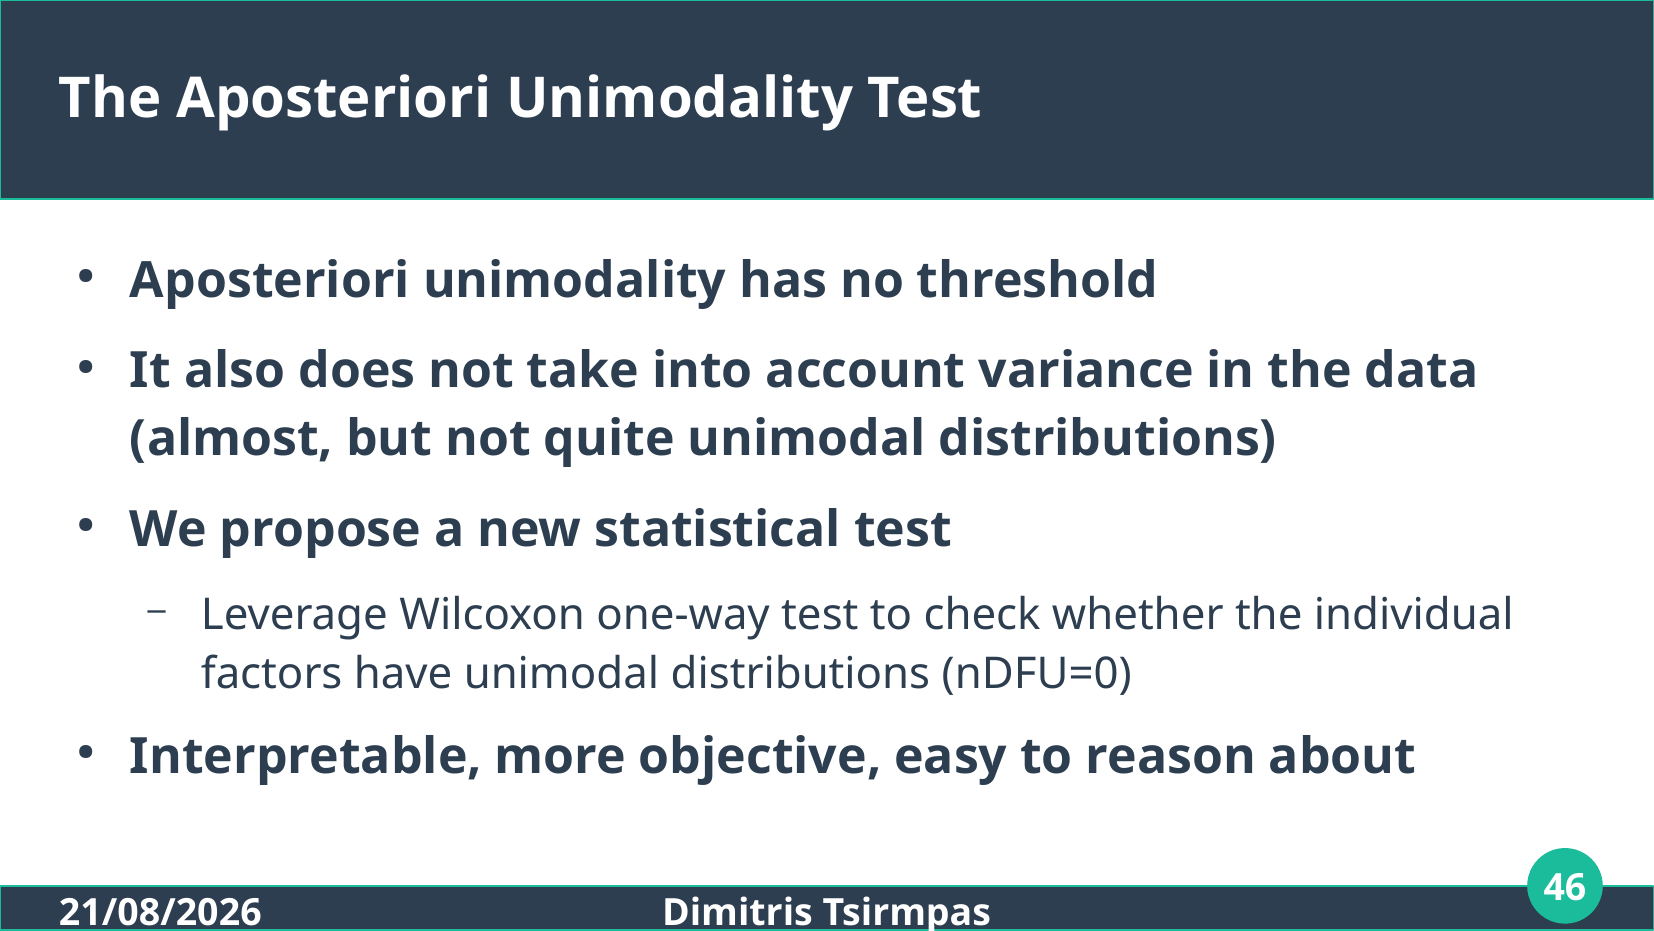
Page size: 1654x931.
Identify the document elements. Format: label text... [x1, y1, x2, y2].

title The Aposteriori Unimodality Test [59, 37, 1595, 155]
list Aposteriori unimodality has no threshold It also does not take into account variance in the data (almost, but not quite unimodal distributions) We propose a new statistical test Leverage Wilcoxon one-way test to check whether the individual factors have unimodal distributions (nDFU=0) Interpretable, more objective, easy to reason about [59, 243, 1595, 864]
